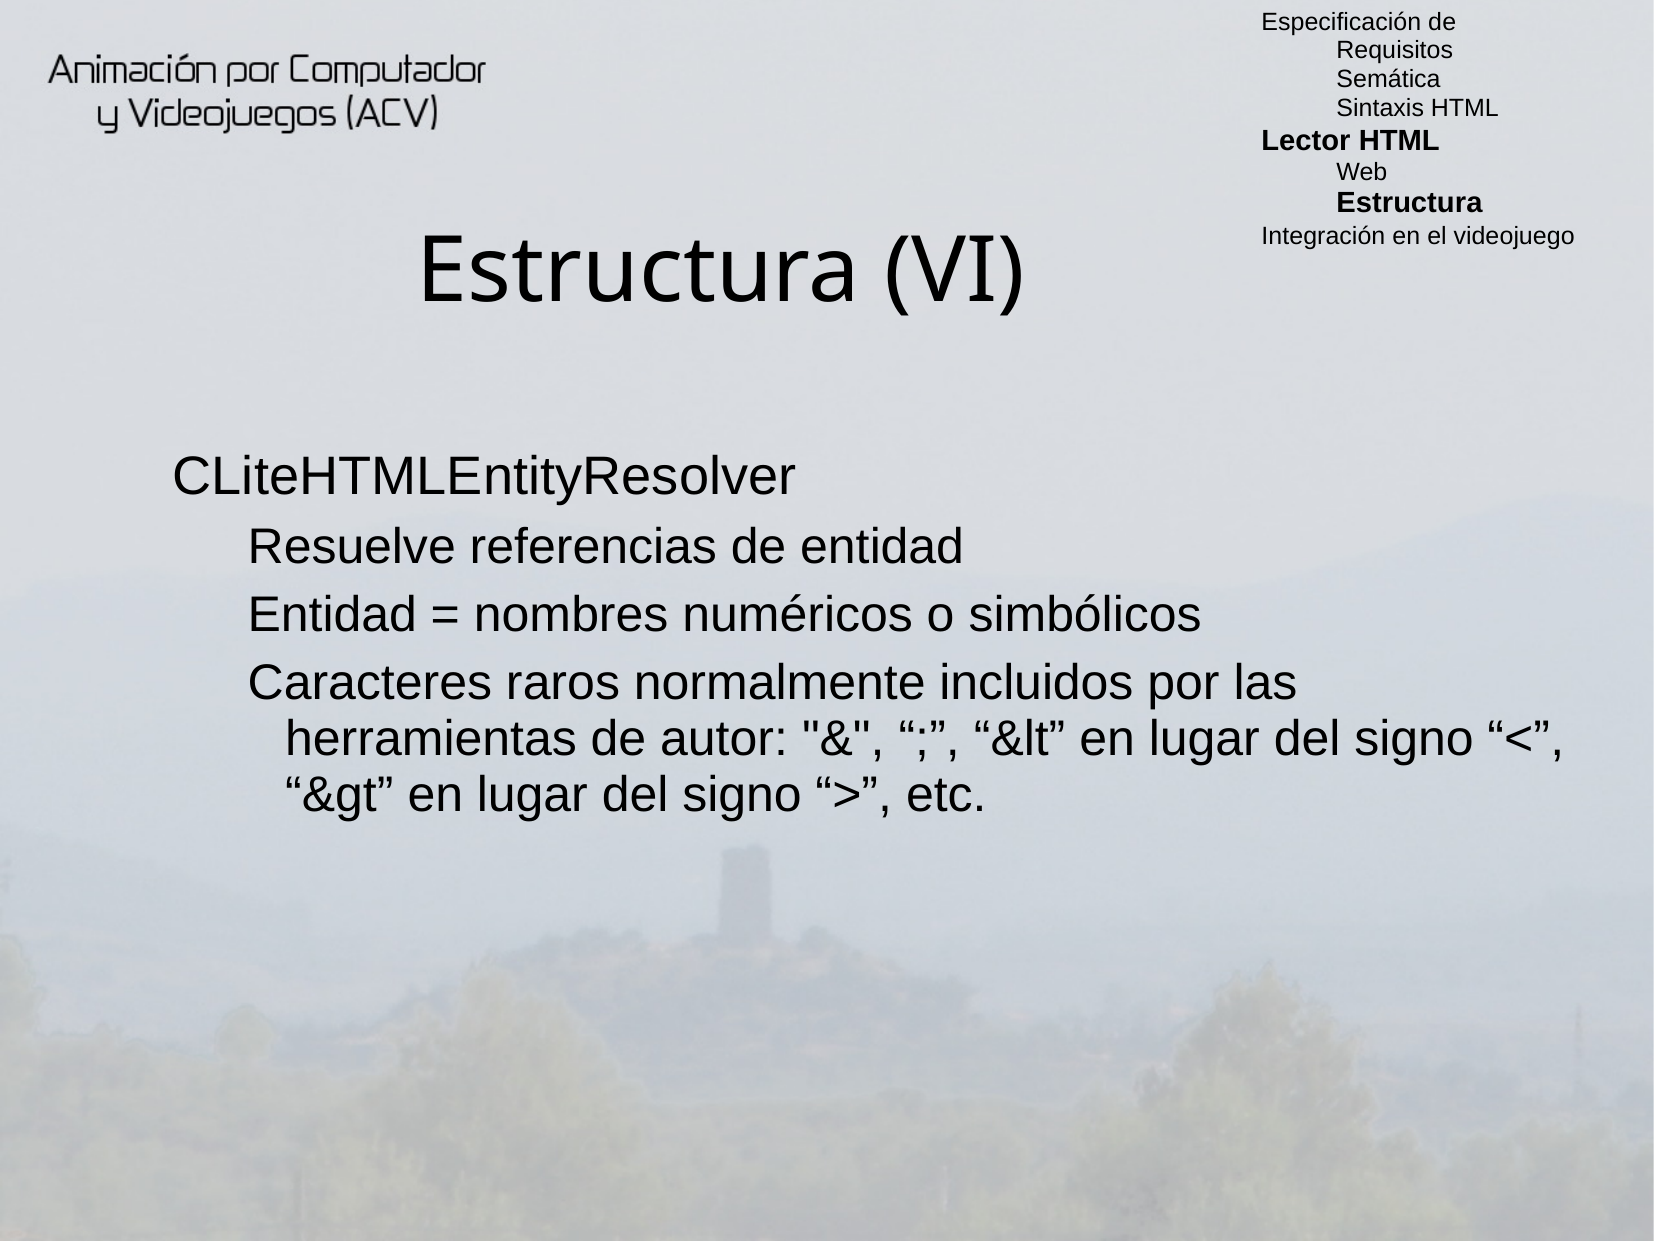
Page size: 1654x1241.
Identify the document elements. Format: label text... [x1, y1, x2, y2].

picture [0, 0, 1654, 1241]
title Estructura (VI) [83, 169, 1359, 362]
list CLiteHTMLEntityResolver Resuelve referencias de entidad Entidad = nombres numéricos o simbólicos Caracteres raros normalmente incluidos por las herramientas de autor: "&", “;”, “&lt” en lugar del signo “<”, “&gt” en lugar del signo “>”, etc. [82, 358, 1595, 1149]
text_box Especificación de Requisitos Semática Sintaxis HTML Lector HTML Web Estructura Integración en el videojuego [1171, 0, 1653, 326]
